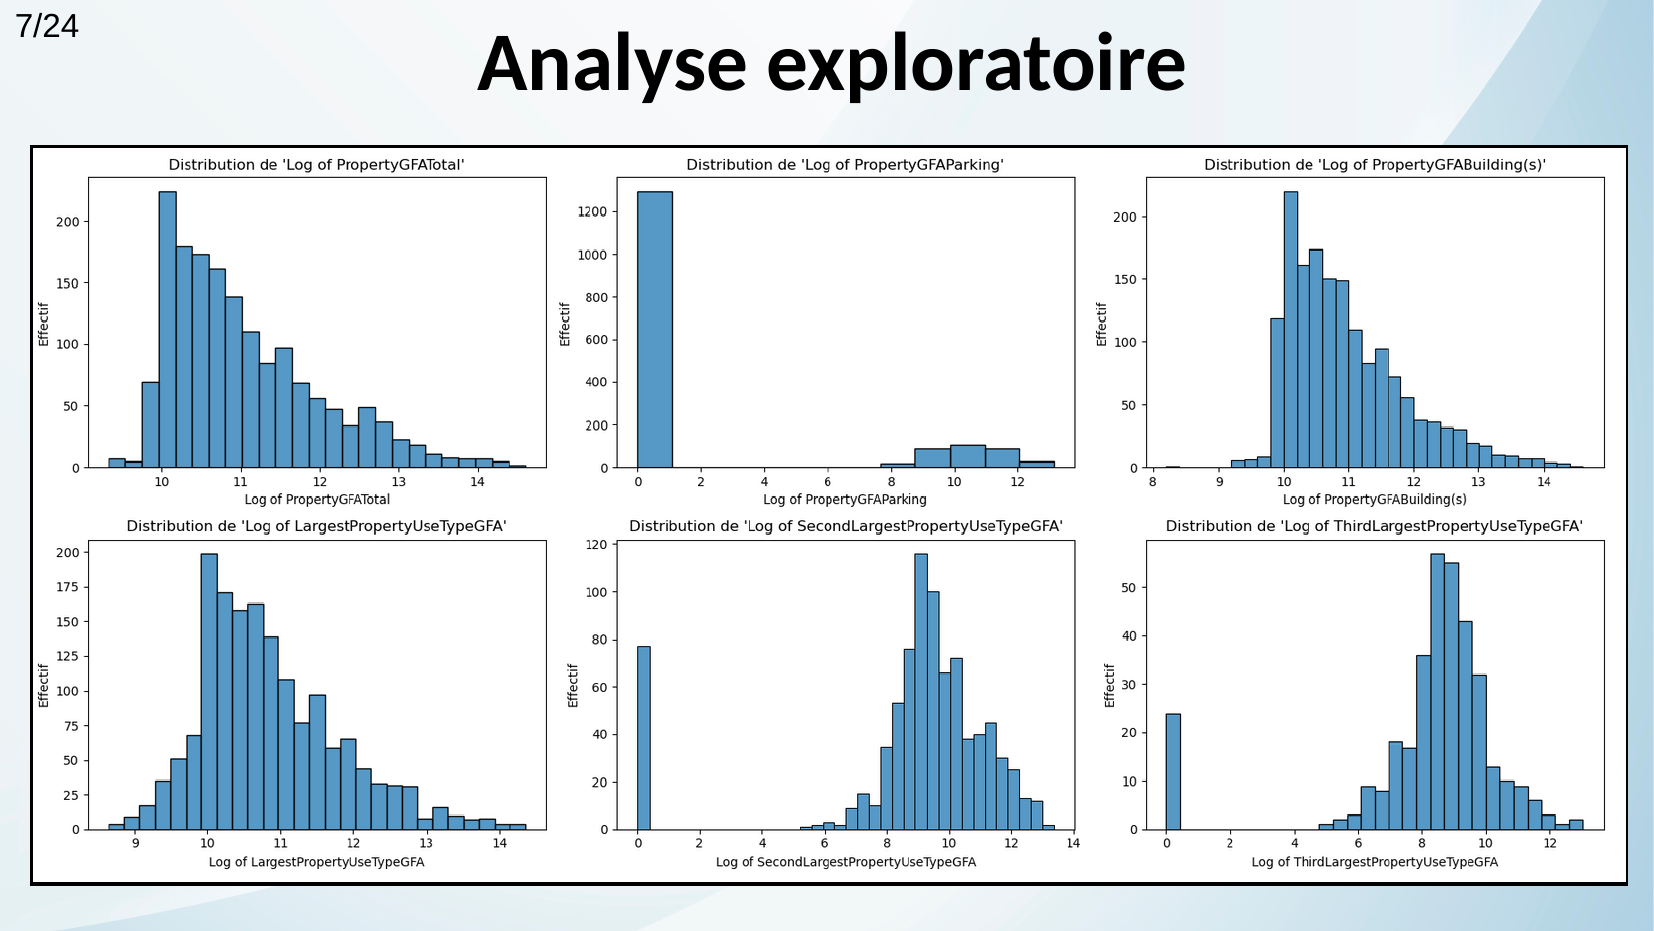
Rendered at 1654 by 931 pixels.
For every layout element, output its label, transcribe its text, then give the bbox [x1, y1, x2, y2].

text_box 7/24 [0, 0, 119, 60]
picture [0, 0, 1654, 931]
title Analyse exploratoire [88, 0, 1577, 145]
